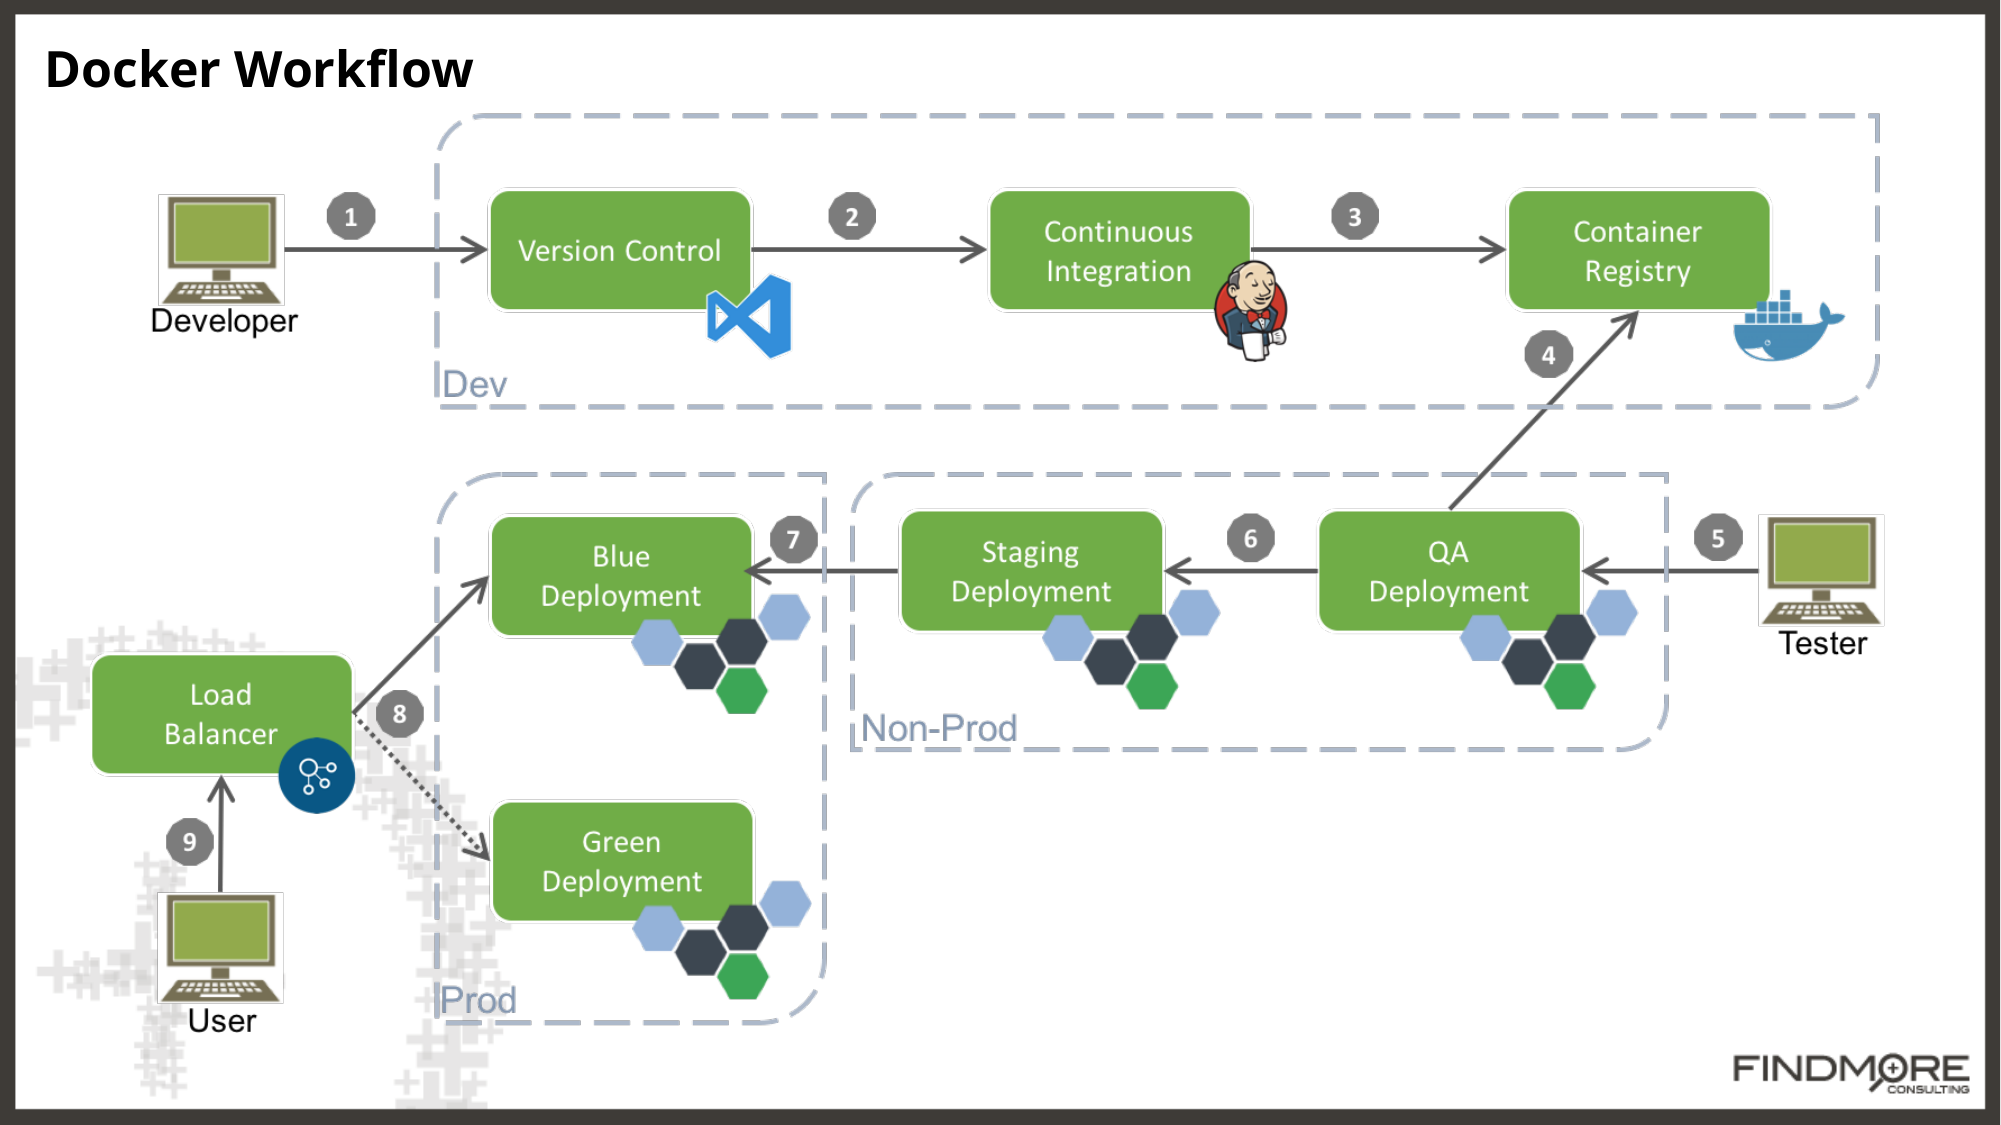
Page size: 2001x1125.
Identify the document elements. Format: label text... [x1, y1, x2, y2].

text_box Docker Workflow [29, 29, 1965, 1020]
picture [0, 0, 2001, 1125]
